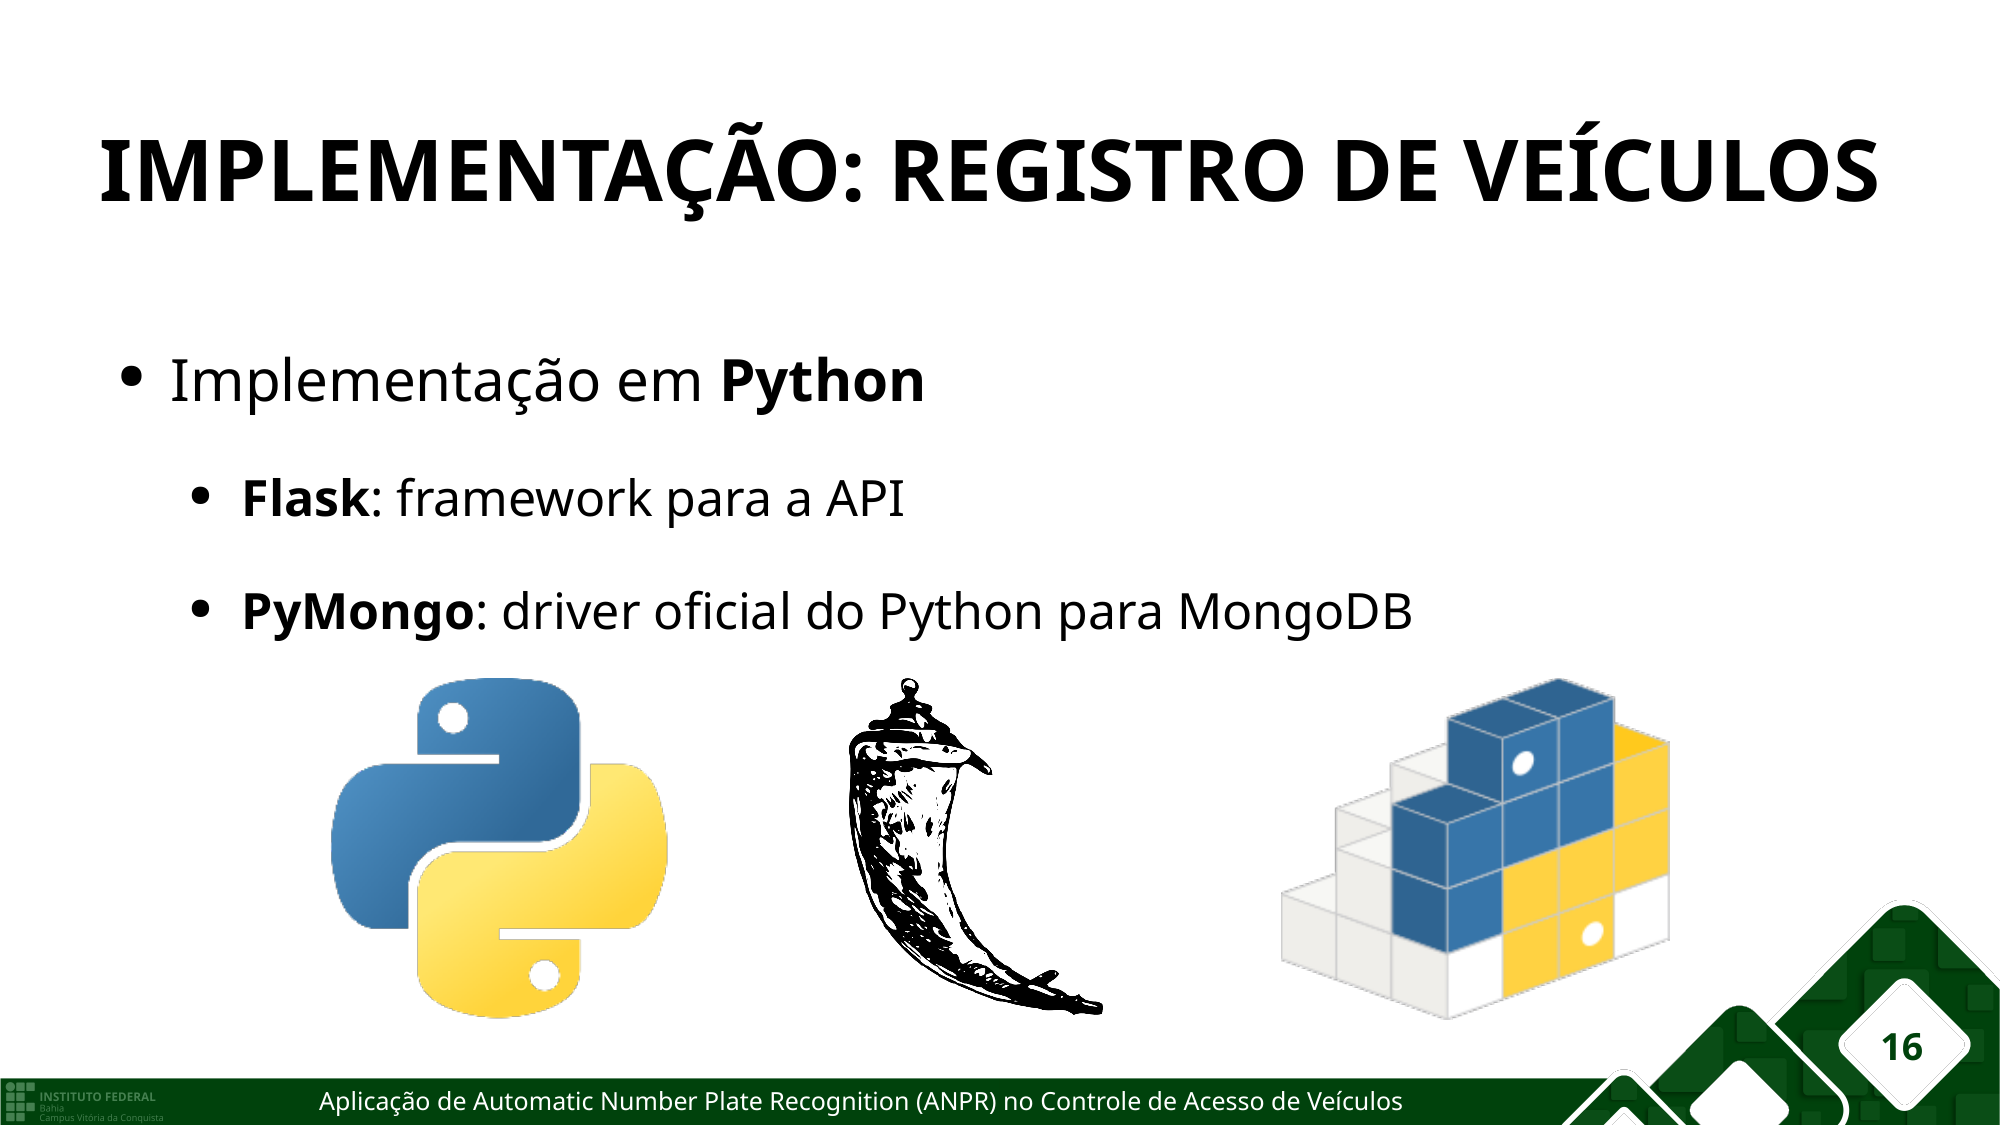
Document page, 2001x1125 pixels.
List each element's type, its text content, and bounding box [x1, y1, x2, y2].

list Implementação em Python Flask: framework para a API PyMongo: driver oficial do Python para MongoDB [99, 299, 797, 1014]
title IMPLEMENTAÇÃO: REGISTRO DE VEÍCULOS [99, 59, 1900, 277]
picture [0, 203, 2001, 1125]
